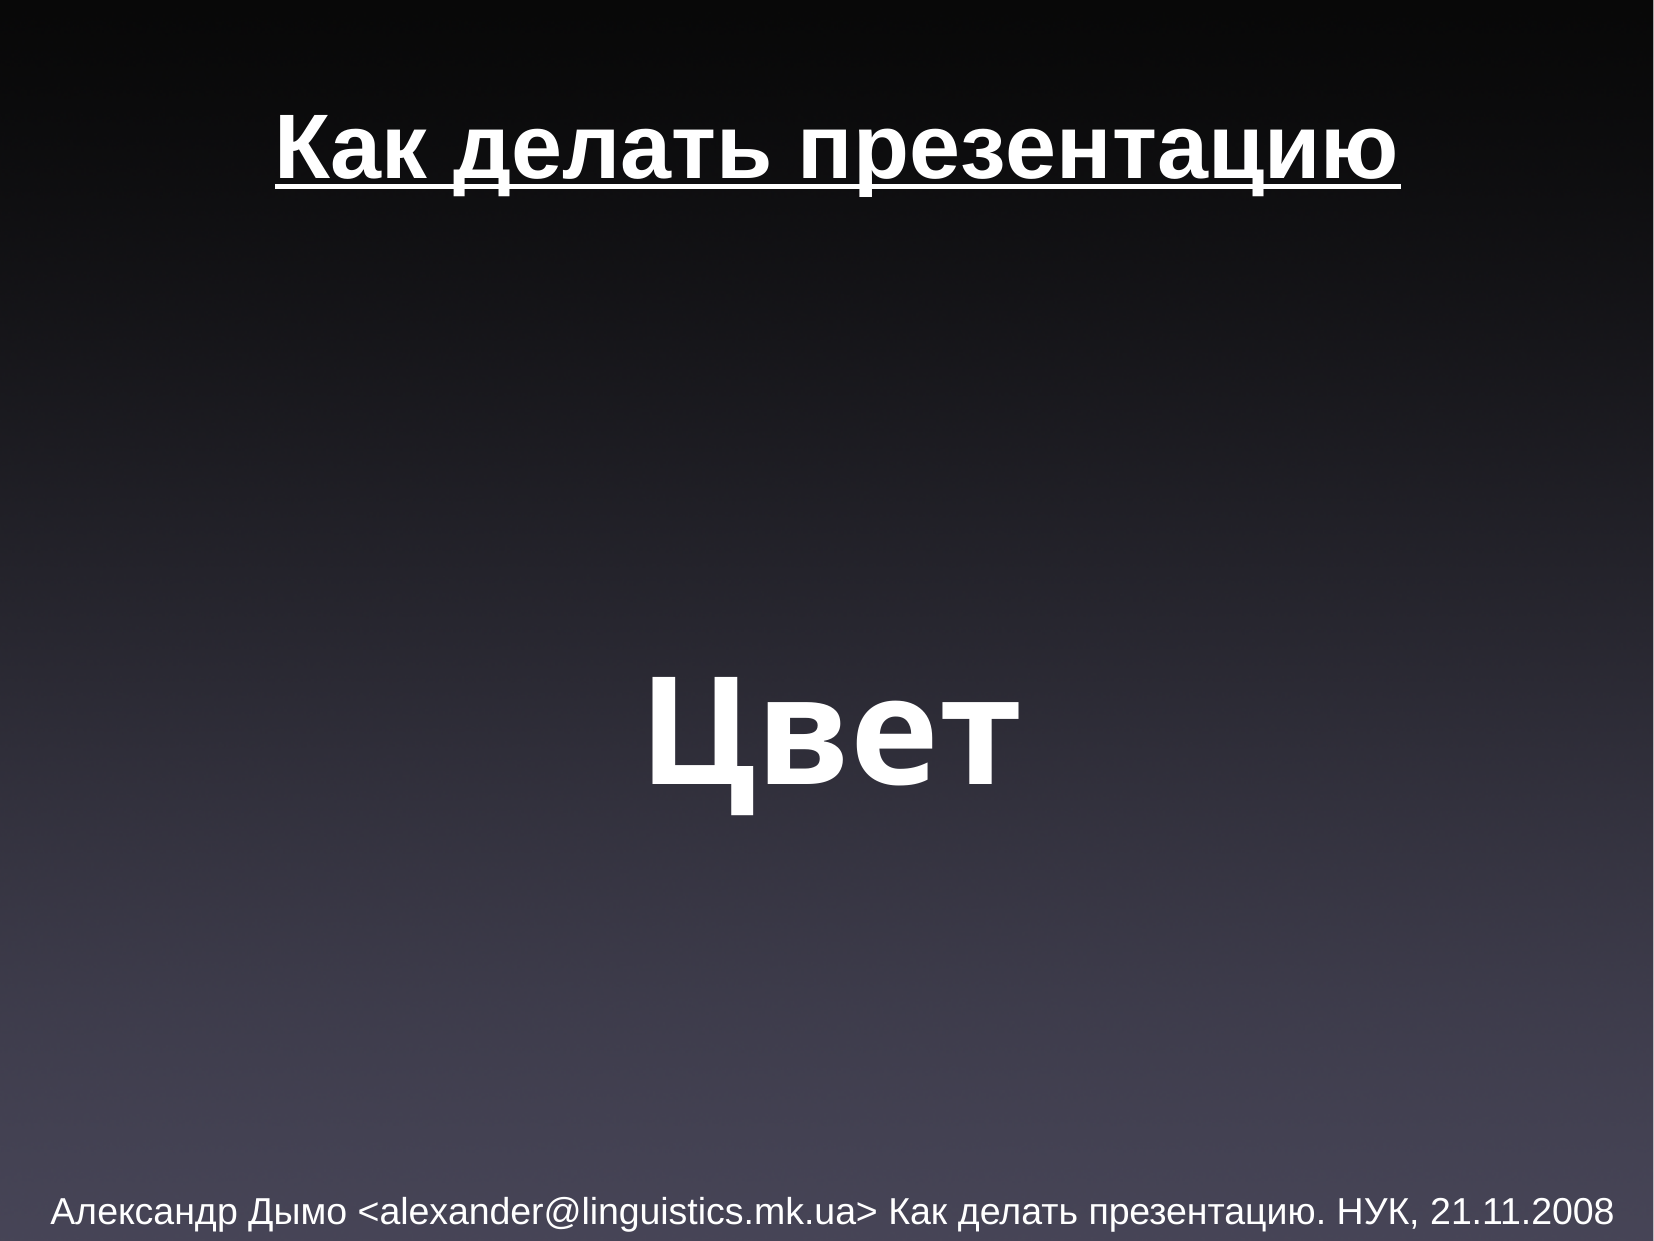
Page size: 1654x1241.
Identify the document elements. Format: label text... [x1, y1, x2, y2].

picture [0, 0, 1654, 1241]
subtitle Цвет [86, 224, 1575, 1125]
title Как делать презентацию [31, 43, 1644, 251]
text_box Александр Дымо <alexander@linguistics.mk.ua> Как делать презентацию. НУК, 21.11.2008 [35, 1183, 1631, 1240]
